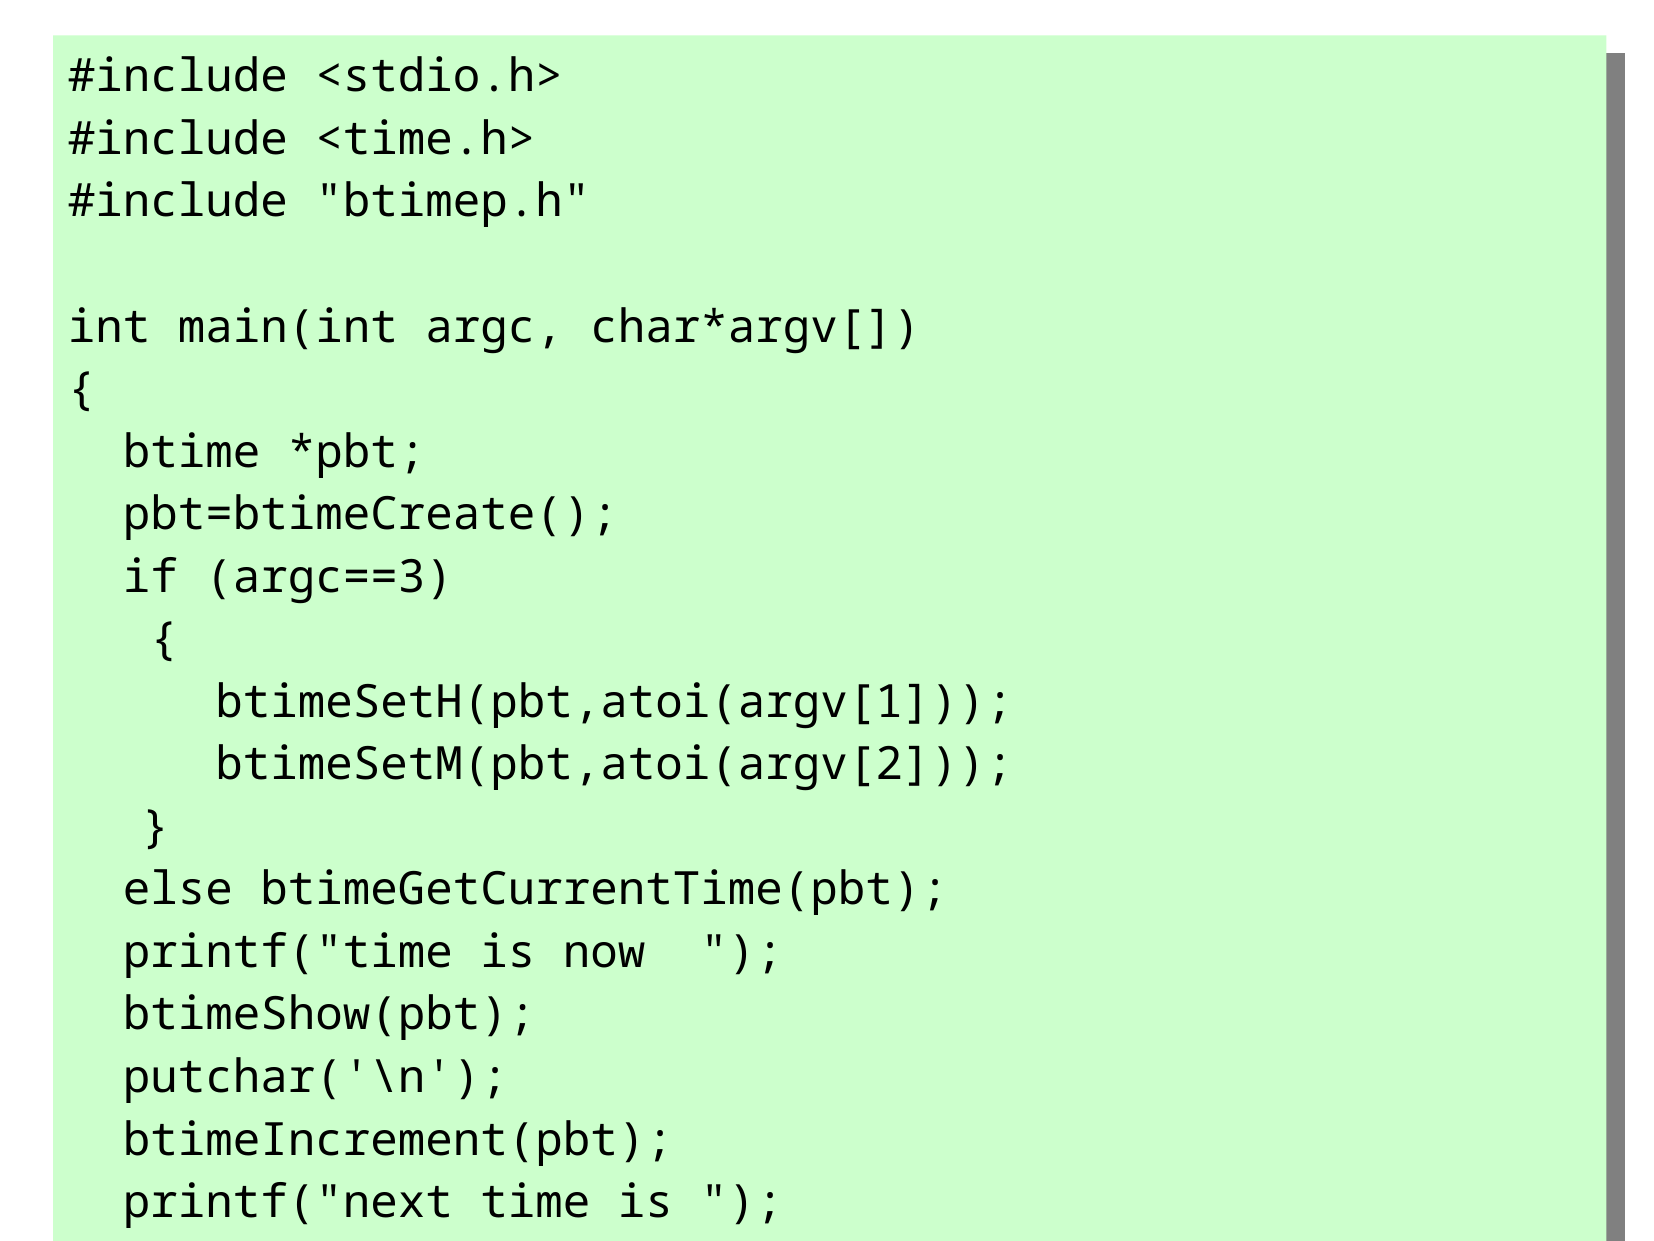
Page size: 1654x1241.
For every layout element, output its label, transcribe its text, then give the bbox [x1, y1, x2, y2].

text_box #include <stdio.h> #include <time.h> #include "btimep.h" int main(int argc, char*argv[]) { btime *pbt; pbt=btimeCreate(); if (argc==3) { btimeSetH(pbt,atoi(argv[1])); btimeSetM(pbt,atoi(argv[2])); } else btimeGetCurrentTime(pbt); printf("time is now "); btimeShow(pbt); putchar('\n'); btimeIncrement(pbt); printf("next time is "); btimeShow(pbt); putchar('\n'); } [53, 35, 1607, 1223]
